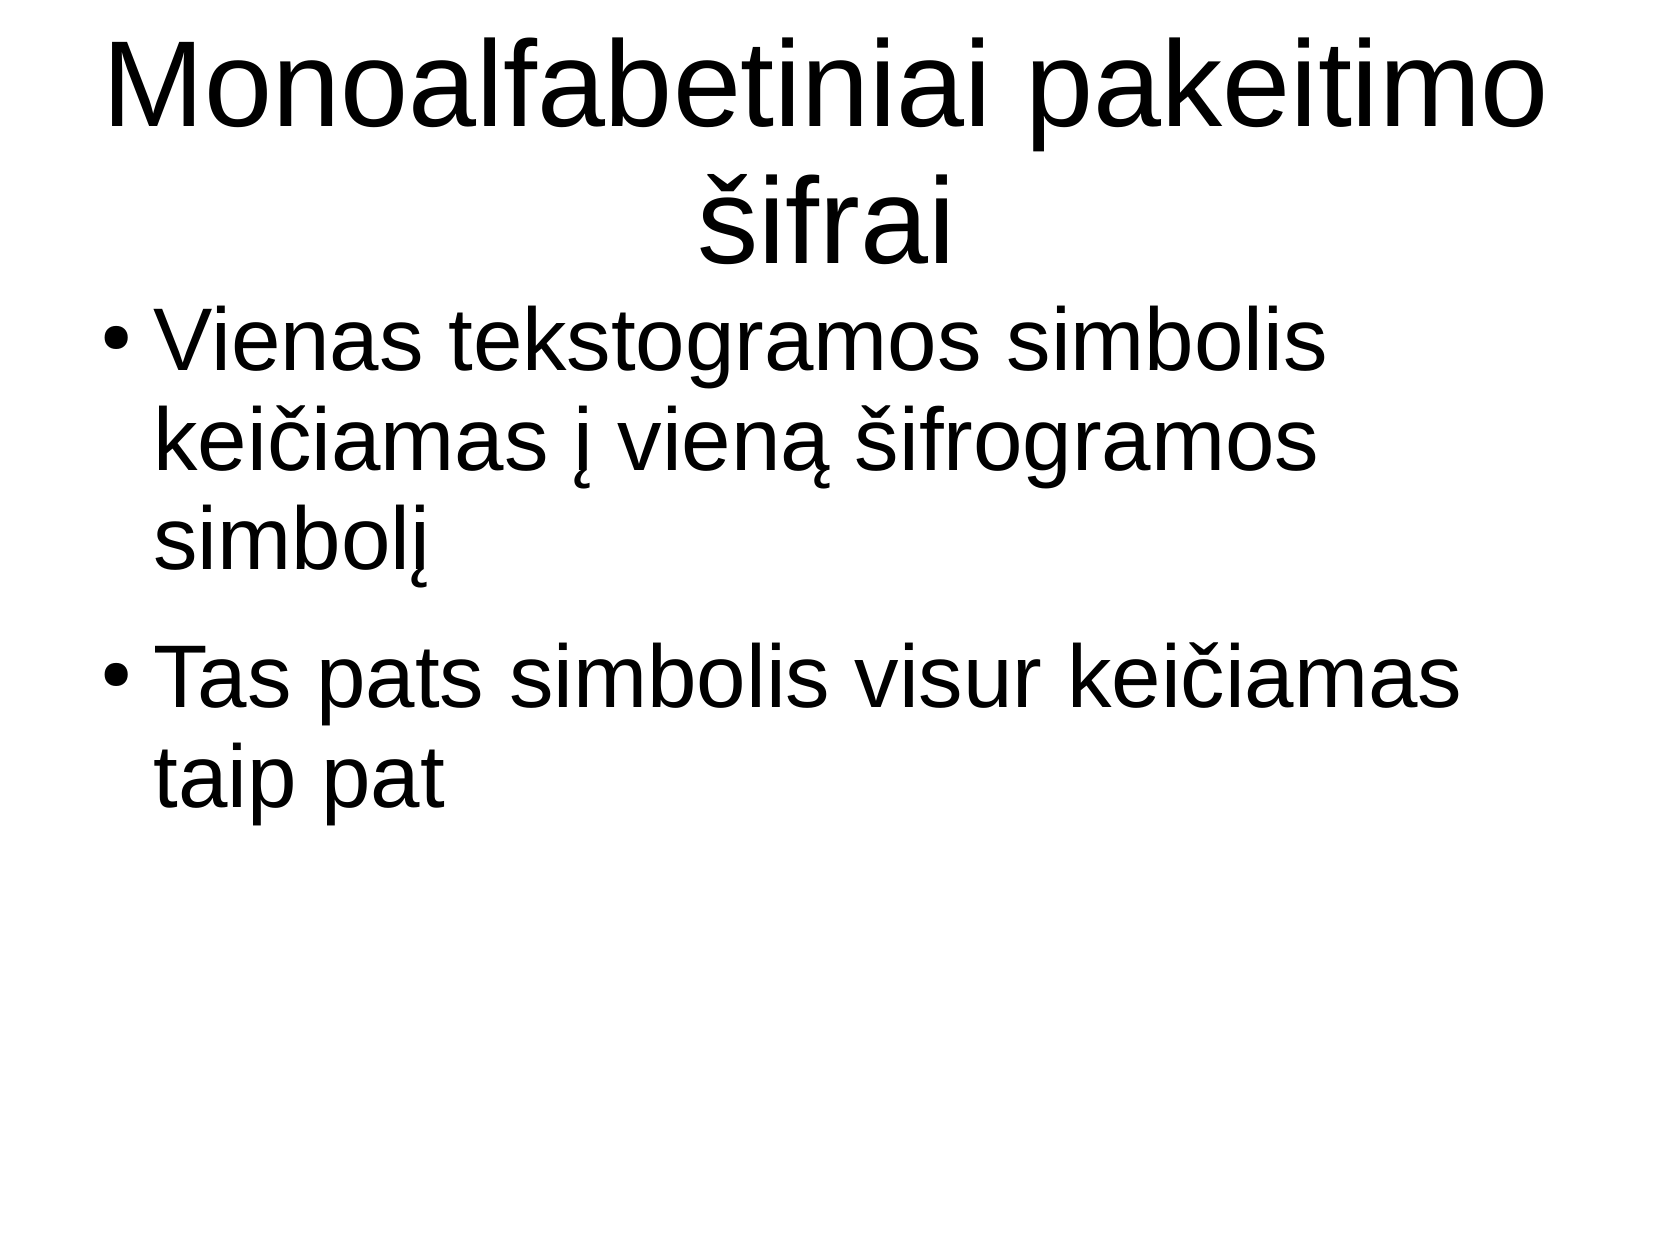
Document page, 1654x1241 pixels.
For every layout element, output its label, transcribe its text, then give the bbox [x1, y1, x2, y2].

title Monoalfabetiniai pakeitimo šifrai [82, 16, 1571, 290]
list Vienas tekstogramos simbolis keičiamas į vieną šifrogramos simbolį Tas pats simbolis visur keičiamas taip pat [82, 290, 1571, 1010]
